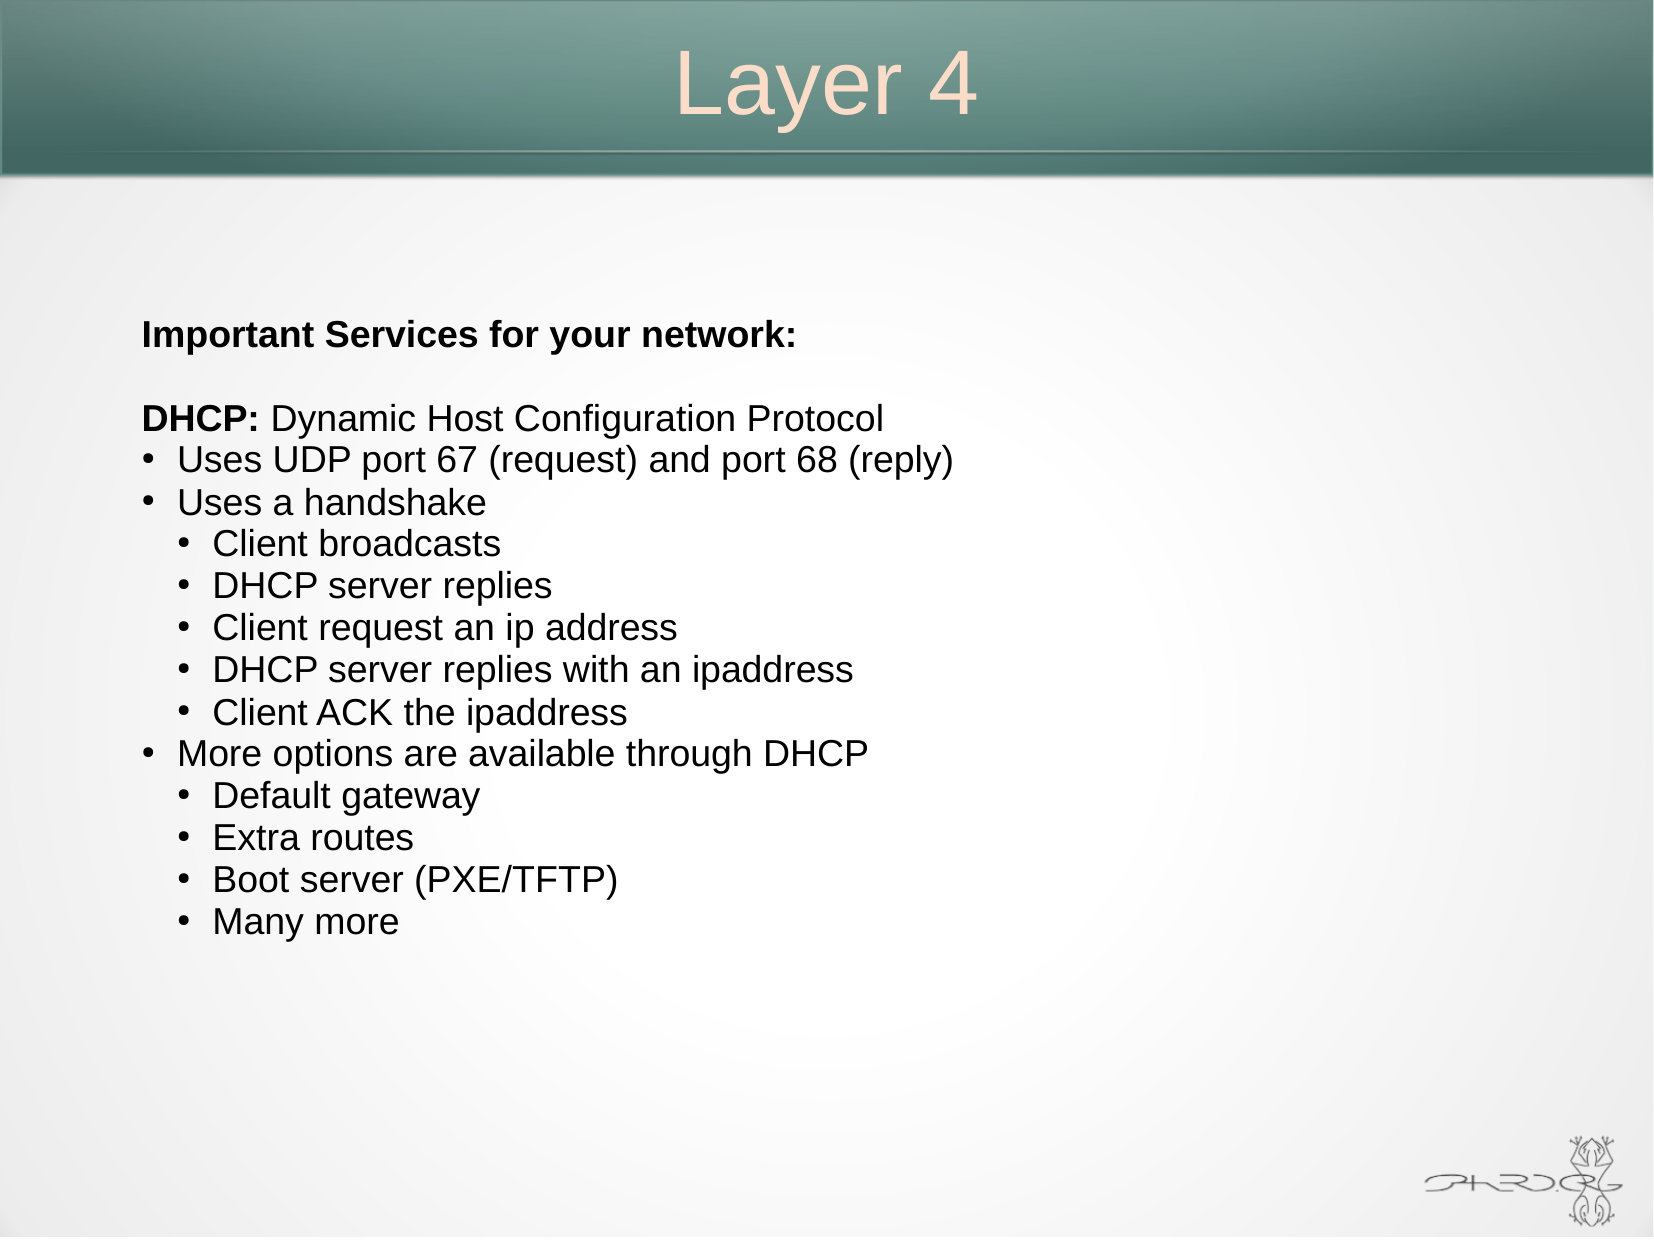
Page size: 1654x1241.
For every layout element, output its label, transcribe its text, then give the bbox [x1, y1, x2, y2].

picture [0, 0, 1654, 1237]
text_box Important Services for your network: DHCP: Dynamic Host Configuration Protocol Uses UDP port 67 (request) and port 68 (reply) Uses a handshake Client broadcasts DHCP server replies Client request an ip address DHCP server replies with an ipaddress Client ACK the ipaddress More options are available through DHCP Default gateway Extra routes Boot server (PXE/TFTP) Many more [141, 312, 1477, 943]
title [82, 11, 1571, 154]
